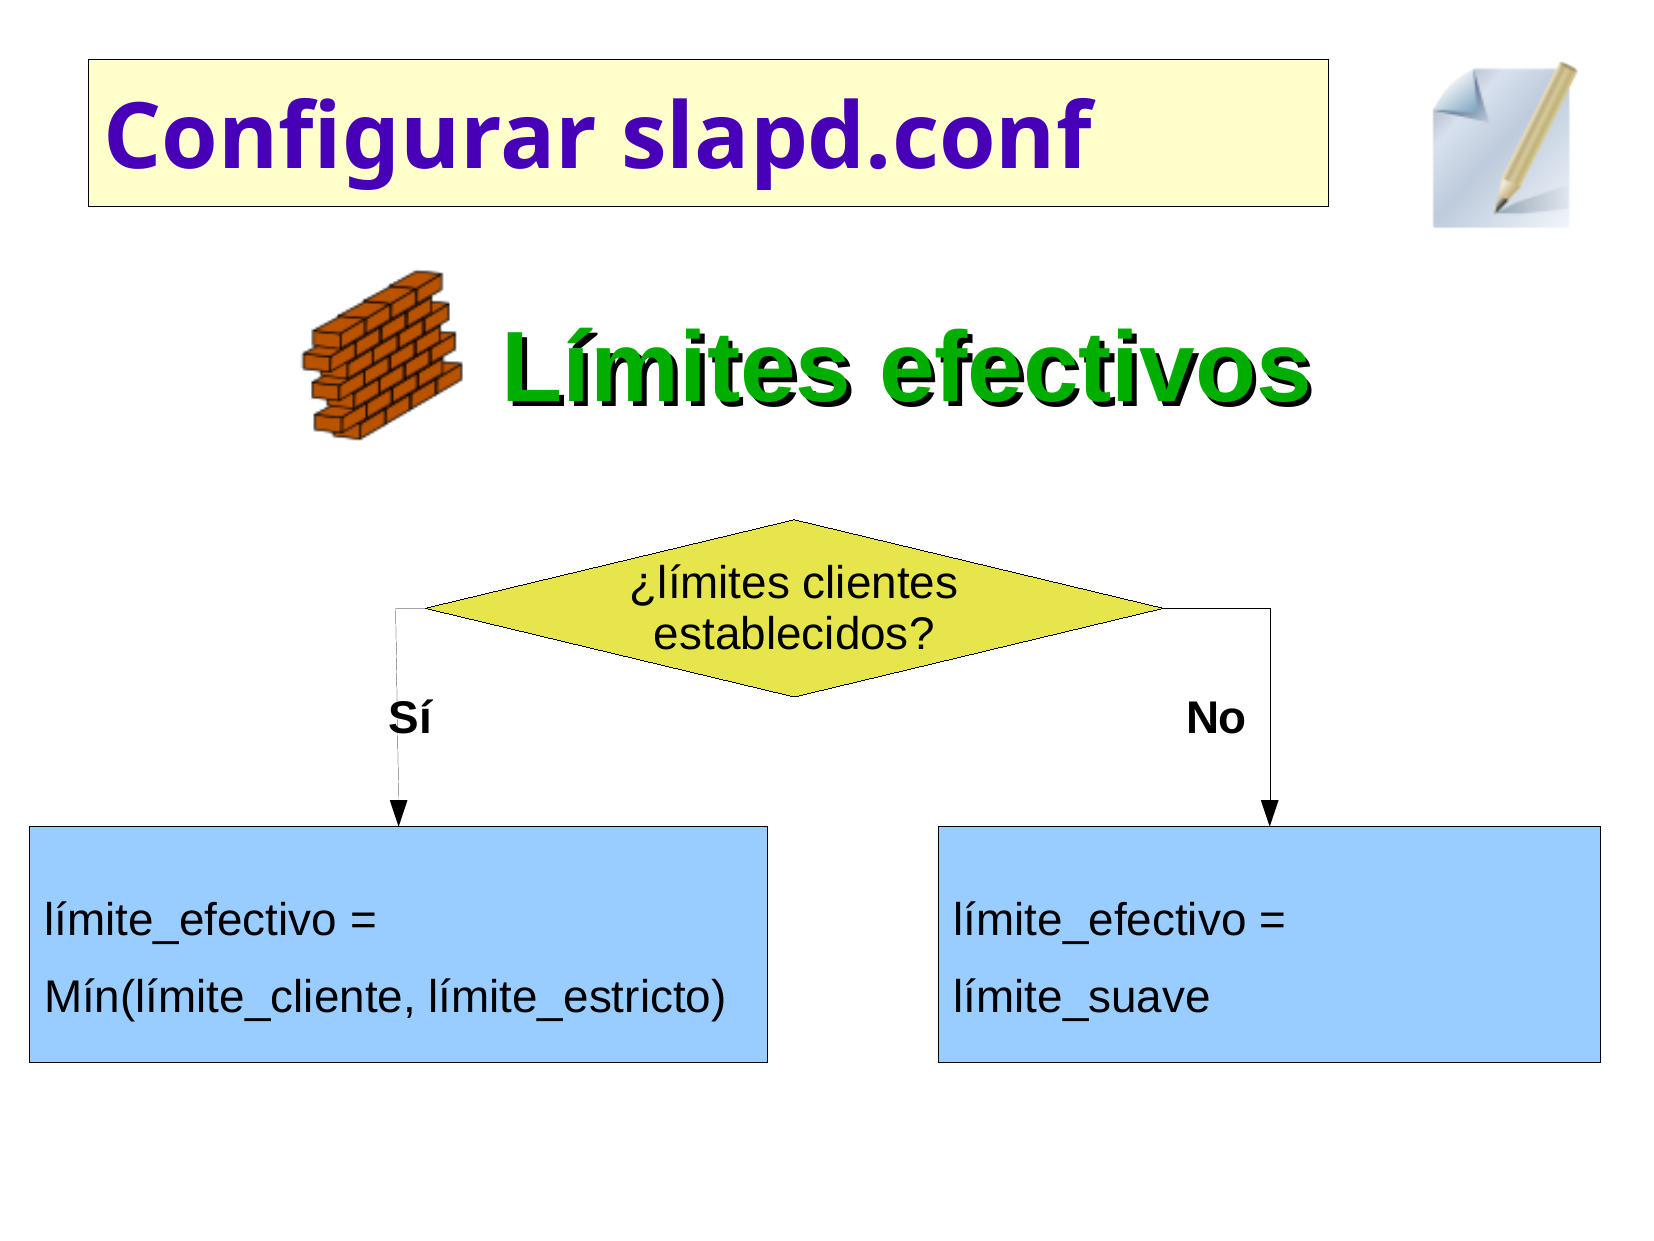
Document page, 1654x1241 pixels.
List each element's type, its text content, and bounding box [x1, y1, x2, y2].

text_box Límites efectivos [487, 304, 1328, 431]
picture [295, 265, 478, 449]
text_box límite_efectivo = Mín(límite_cliente, límite_estricto) [29, 826, 768, 1063]
text_box límite_efectivo = límite_suave [938, 826, 1601, 1063]
picture [1417, 58, 1595, 237]
text_box Configurar slapd.conf [88, 59, 1329, 207]
text_box ¿límites clientes establecidos? [426, 519, 1163, 697]
